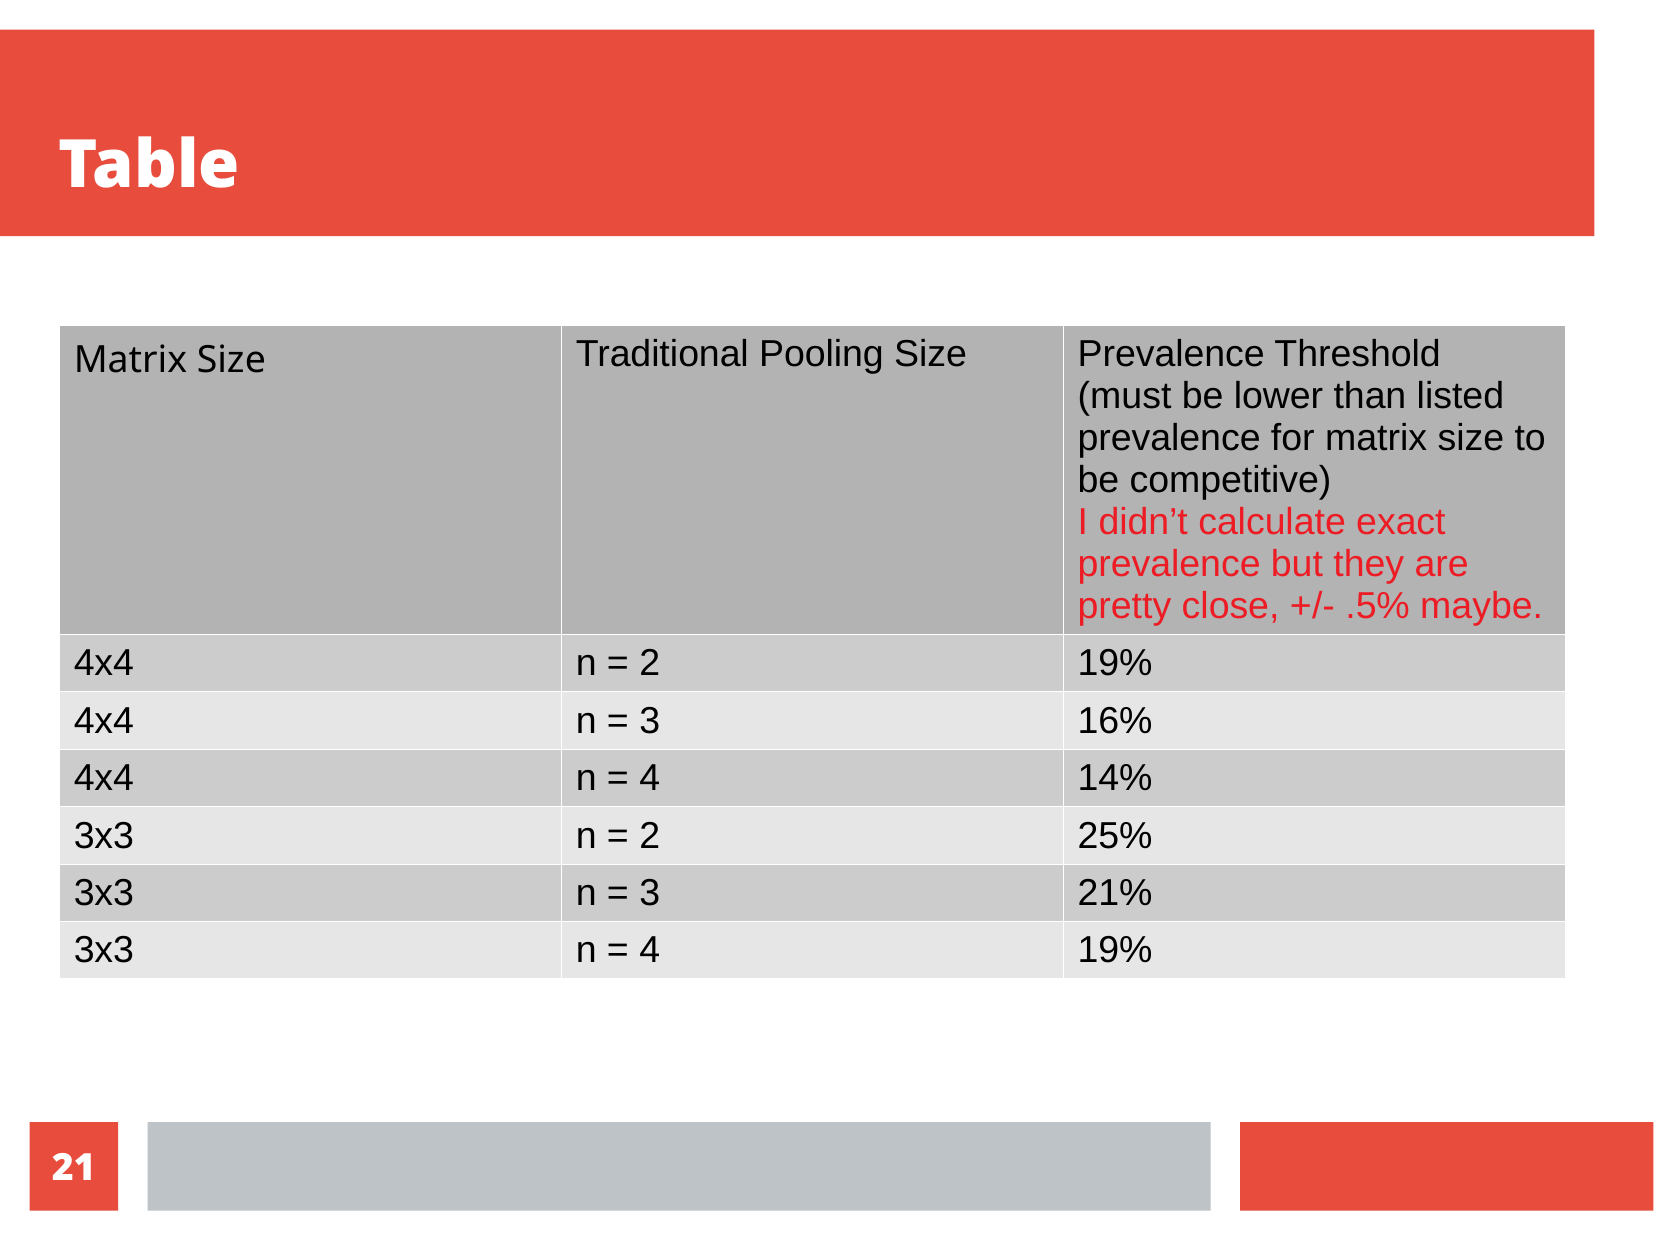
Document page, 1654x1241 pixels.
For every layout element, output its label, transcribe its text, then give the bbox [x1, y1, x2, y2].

table_cell 25% [1064, 807, 1565, 864]
table_header Prevalence Threshold (must be lower than listed prevalence for matrix size to be competitive) I didn’t calculate exact prevalence but they are pretty close, +/- .5% maybe. [1064, 326, 1565, 634]
table_cell n = 4 [562, 922, 1063, 978]
table_cell n = 3 [562, 692, 1063, 749]
table_cell 16% [1064, 692, 1565, 749]
table_cell 14% [1064, 750, 1565, 806]
table_cell 3x3 [60, 807, 561, 864]
table_cell n = 2 [562, 635, 1063, 691]
table_header Matrix Size [60, 326, 561, 634]
table_cell 19% [1064, 635, 1565, 691]
table_cell n = 4 [562, 750, 1063, 806]
table_cell n = 3 [562, 865, 1063, 921]
table_header Traditional Pooling Size [562, 326, 1063, 634]
table_cell 4x4 [60, 635, 561, 691]
table_cell 21% [1064, 865, 1565, 921]
table_cell 3x3 [60, 922, 561, 978]
table_cell 19% [1064, 922, 1565, 978]
table_cell 4x4 [60, 692, 561, 749]
title Table [59, 59, 1595, 207]
table_cell n = 2 [562, 807, 1063, 864]
table_cell 4x4 [60, 750, 561, 806]
table_cell 3x3 [60, 865, 561, 921]
